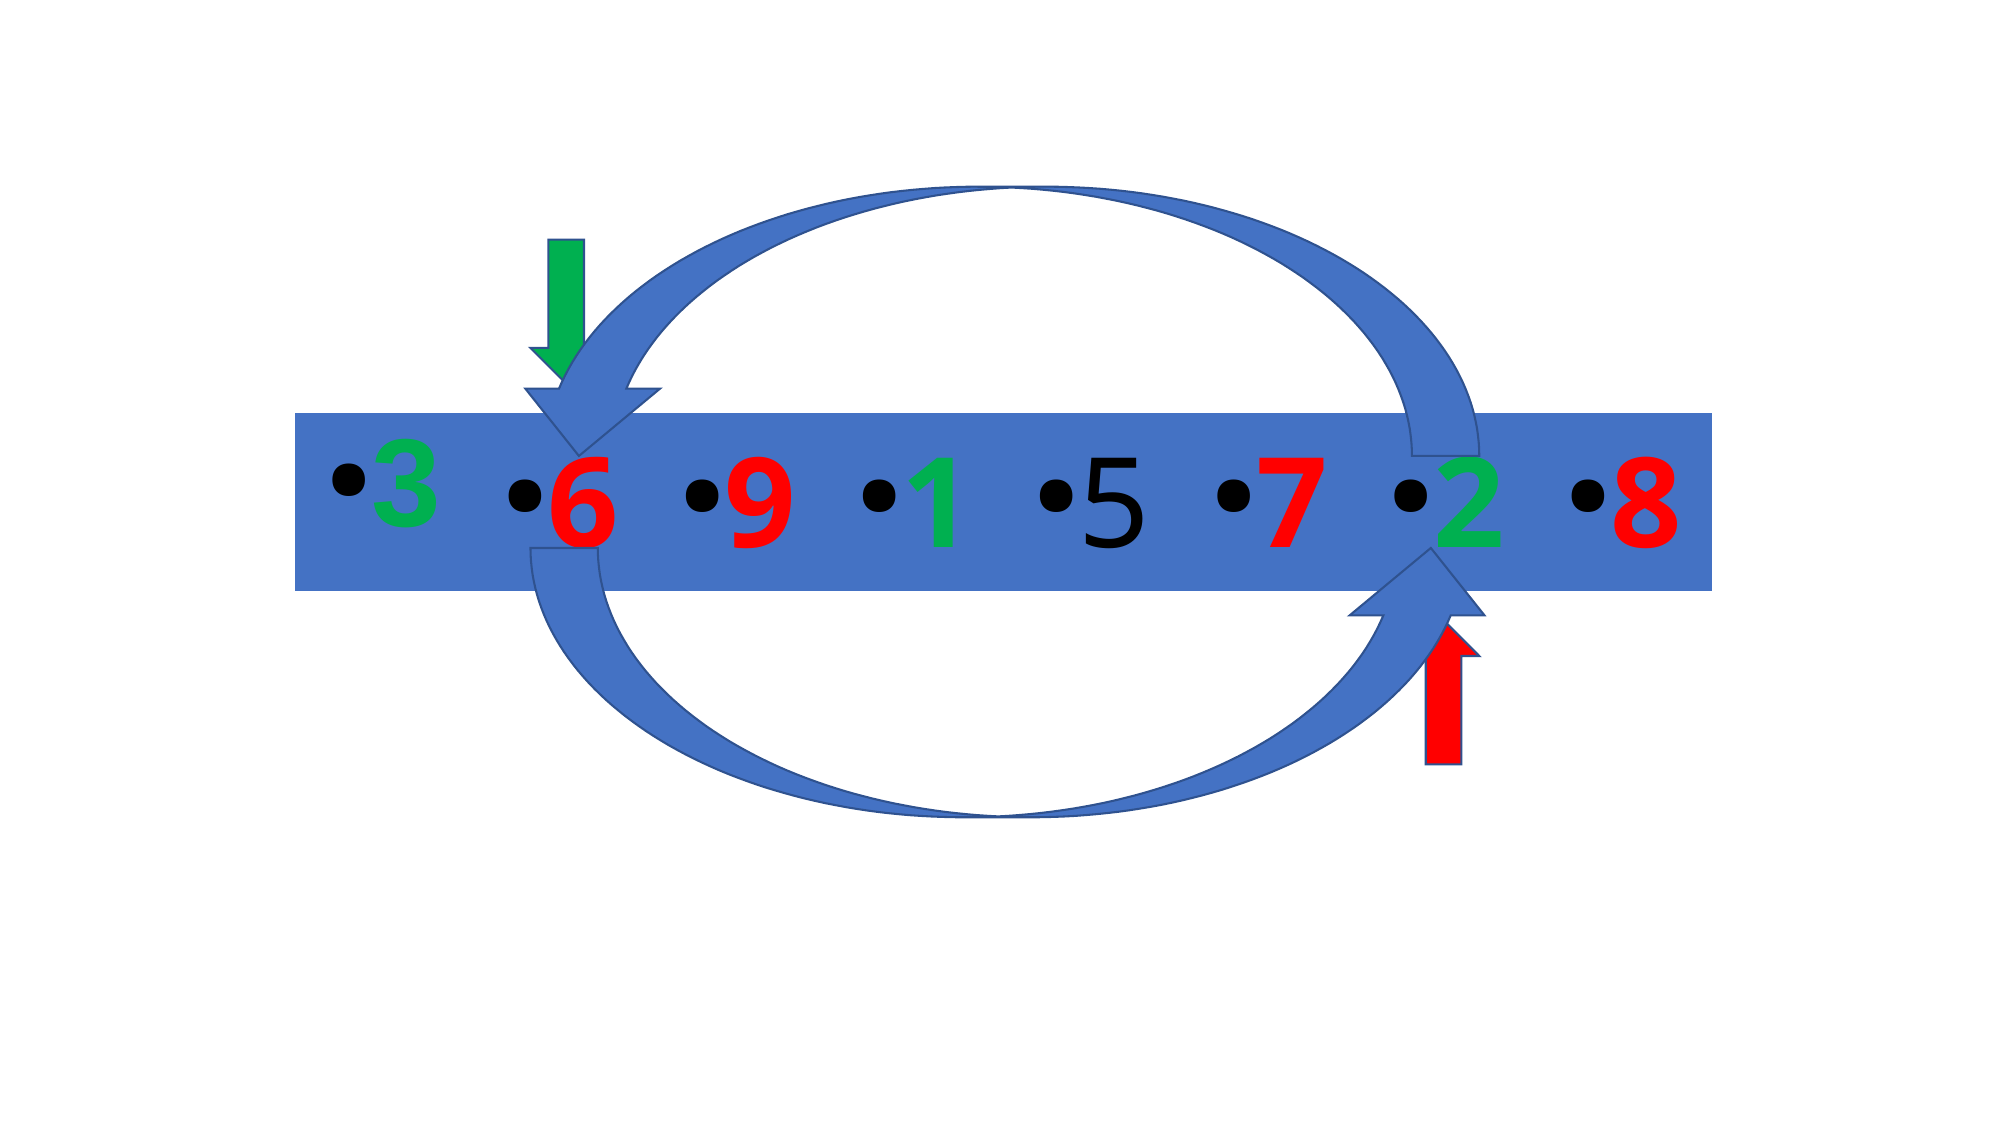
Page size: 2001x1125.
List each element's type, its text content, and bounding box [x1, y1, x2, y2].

table_header 2 [1358, 413, 1535, 591]
table_header 9 [649, 413, 826, 591]
table_header 7 [1181, 413, 1358, 591]
text_box [525, 186, 1480, 456]
table_header 6 [472, 413, 649, 591]
table_header 1 [826, 413, 1004, 591]
table_header 8 [1535, 413, 1712, 591]
table_header 5 [1004, 413, 1181, 591]
text_box [530, 547, 1485, 818]
table_header 3 [295, 413, 472, 591]
table_header 6 [570, 504, 596, 533]
